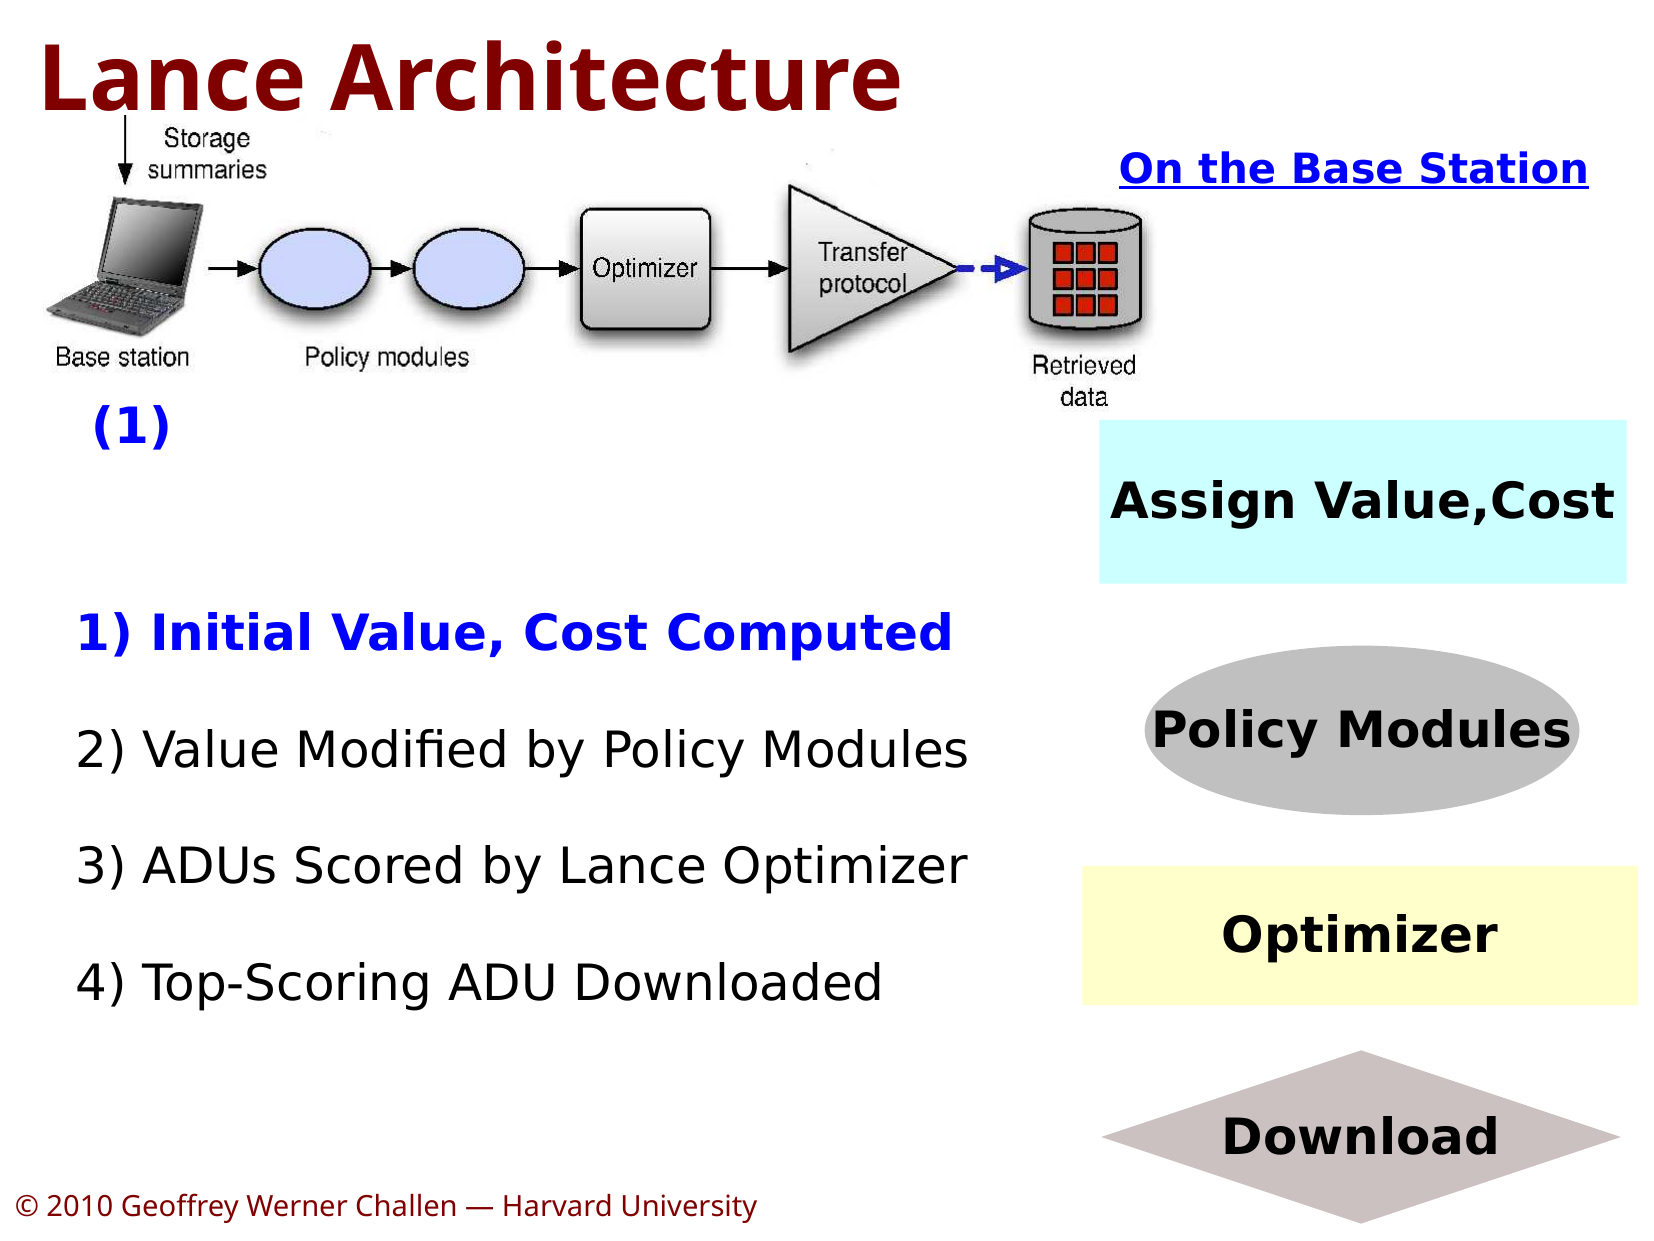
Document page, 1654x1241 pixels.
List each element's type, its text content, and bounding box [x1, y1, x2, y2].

text_box Assign Value,Cost [1099, 419, 1627, 584]
text_box On the Base Station [1054, 151, 1654, 201]
text_box (1) [77, 389, 203, 463]
text_box 1) Initial Value, Cost Computed 2) Value Modified by Policy Modules 3) ADUs Scored by Lance Optimizer 4) Top-Scoring ADU Downloaded [60, 596, 1568, 1020]
title Lance Architecture [0, 0, 1654, 151]
text_box Optimizer [1082, 865, 1638, 1006]
picture [43, 151, 1160, 412]
text_box Policy Modules [1144, 645, 1580, 816]
text_box Download [1101, 1050, 1621, 1224]
